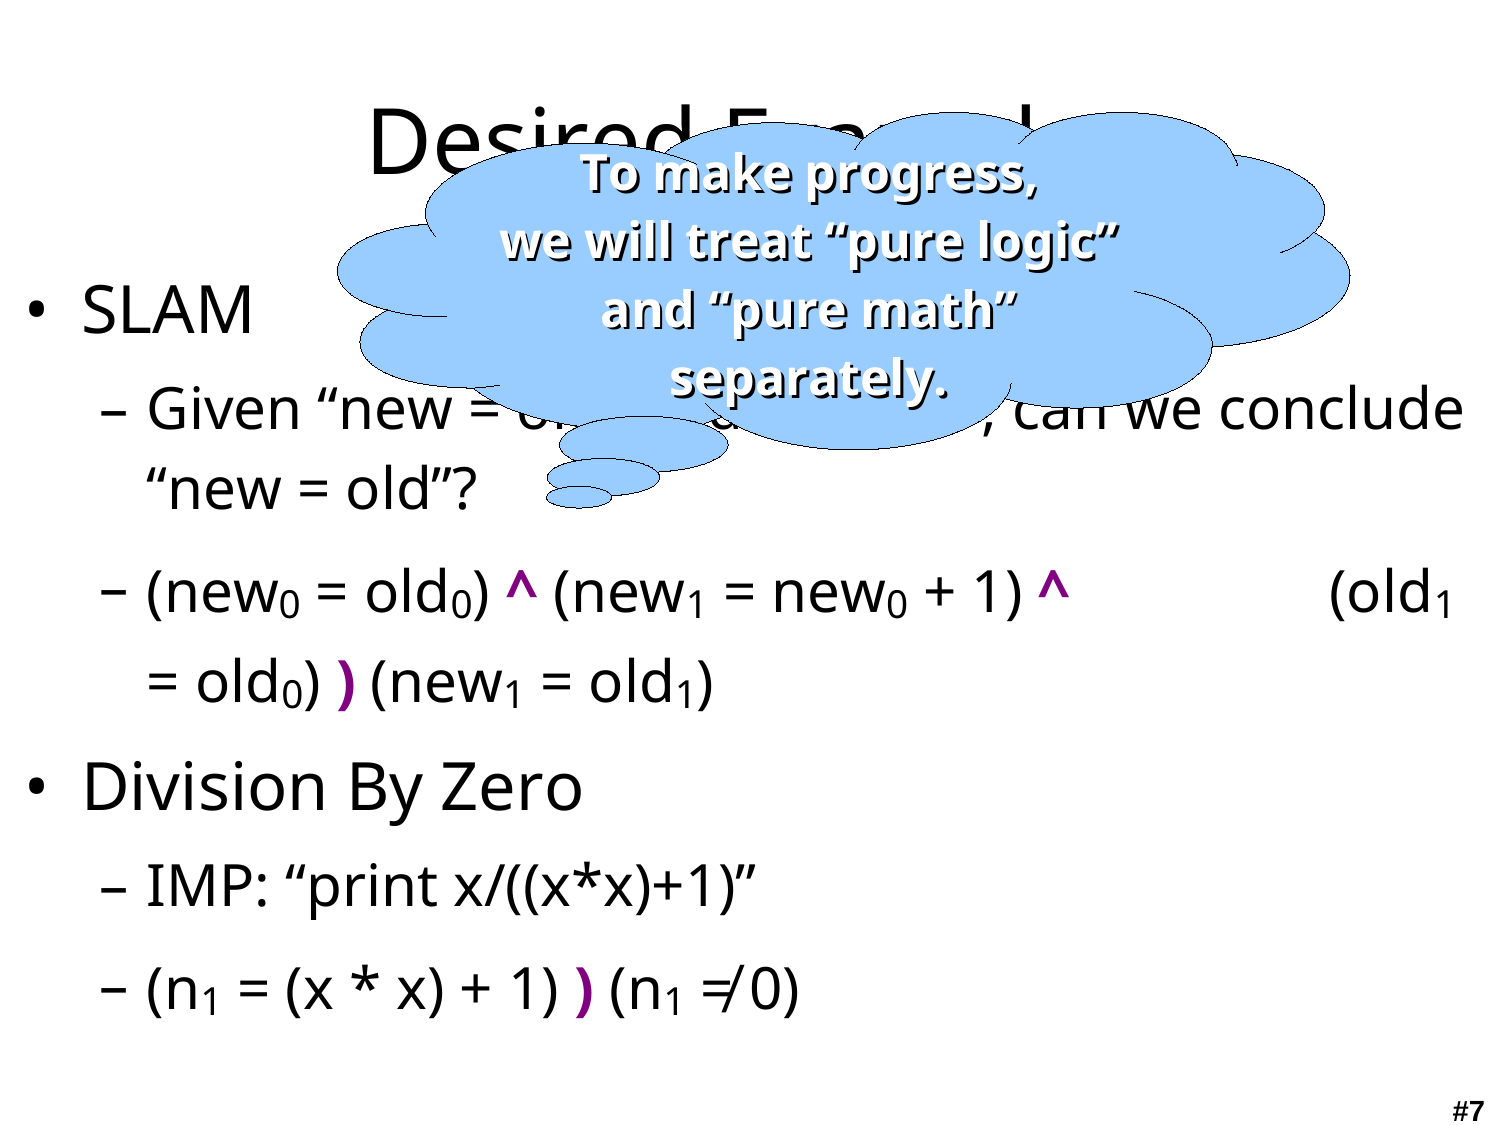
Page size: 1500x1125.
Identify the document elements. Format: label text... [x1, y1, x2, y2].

list SLAM Given “new = old” and “new++”, can we conclude “new = old”? (new0 = old0) ^ (new1 = new0 + 1) ^ (old1 = old0) ) (new1 = old1) Division By Zero IMP: “print x/((x*x)+1)” (n1 = (x * x) + 1) ) (n1 ≠ 0) [24, 262, 1476, 1101]
title Desired Examples [24, 45, 1476, 233]
text_box To make progress, we will treat “pure logic” and “pure math” separately. [337, 112, 1351, 509]
